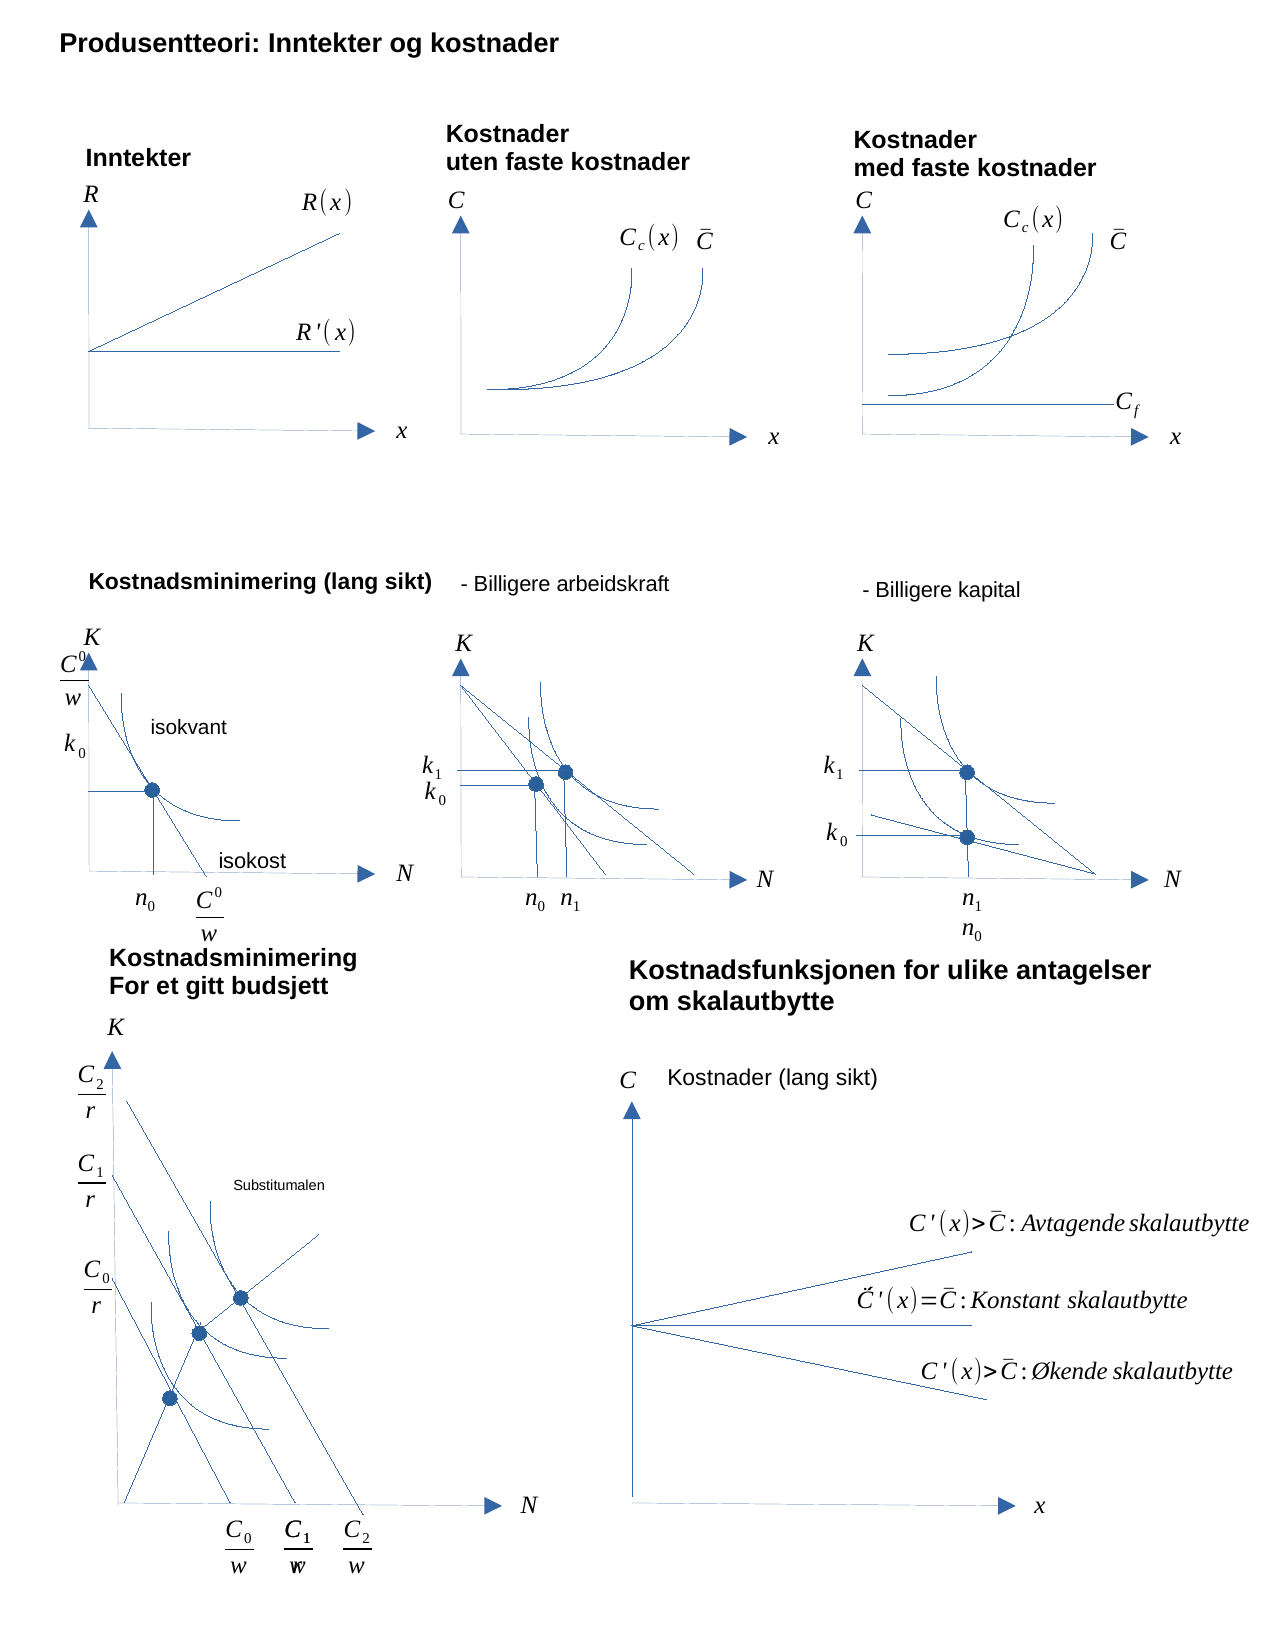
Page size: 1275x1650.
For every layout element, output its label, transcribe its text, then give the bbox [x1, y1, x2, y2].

chart [217, 1515, 261, 1579]
chart [760, 423, 787, 451]
text_box Kostnader uten faste kostnader [431, 112, 827, 184]
text_box Inntekter [70, 135, 207, 179]
chart [914, 1356, 1240, 1387]
text_box Kostnader (lang sikt) [652, 1057, 894, 1098]
text_box Kostnadsfunksjonen for ulike antagelser om skalautbytte [614, 947, 1166, 1024]
chart [57, 730, 92, 762]
text_box Substitumalen [218, 1169, 344, 1201]
chart [128, 883, 162, 915]
chart [276, 1515, 320, 1579]
chart [441, 186, 472, 215]
chart [819, 818, 854, 850]
chart [996, 204, 1070, 237]
chart [518, 883, 552, 915]
chart [613, 222, 686, 255]
chart [294, 186, 359, 218]
text_box [959, 764, 975, 780]
text_box [144, 782, 160, 798]
chart [512, 1491, 546, 1520]
chart [388, 417, 415, 445]
text_box [959, 829, 975, 845]
chart [902, 1208, 1257, 1239]
chart [689, 228, 720, 256]
chart [52, 623, 109, 711]
chart [388, 860, 422, 888]
text_box - Billigere arbeidskraft [445, 563, 685, 604]
chart [1103, 228, 1134, 256]
text_box [528, 776, 544, 792]
text_box Kostnadsminimering (lang sikt) [73, 561, 448, 602]
chart [69, 1149, 113, 1213]
chart [1156, 865, 1189, 894]
text_box [162, 1390, 178, 1406]
chart [415, 751, 452, 809]
chart [955, 883, 989, 945]
chart [849, 190, 880, 215]
chart [554, 883, 587, 915]
chart [70, 1060, 113, 1124]
chart [75, 180, 106, 209]
chart [613, 1066, 644, 1095]
chart [850, 1285, 1195, 1316]
text_box [233, 1290, 249, 1306]
chart [447, 629, 481, 658]
chart [188, 883, 231, 947]
chart [748, 865, 782, 894]
chart [1109, 387, 1147, 419]
chart [849, 629, 882, 658]
text_box isokost [203, 841, 302, 881]
text_box isokvant [135, 708, 242, 747]
text_box - Billigere kapital [847, 569, 1106, 609]
text_box [191, 1325, 207, 1341]
chart [99, 1013, 132, 1042]
text_box Kostnadsminimering For et gitt budsjett [94, 936, 374, 1007]
chart [335, 1515, 379, 1579]
text_box [558, 764, 573, 780]
text_box Kostnader med faste kostnader [838, 118, 1234, 190]
chart [817, 751, 851, 783]
text_box Produsentteori: Inntekter og kostnader [44, 21, 783, 97]
chart [288, 316, 363, 348]
chart [1026, 1491, 1053, 1520]
chart [1162, 423, 1188, 451]
chart [75, 1255, 119, 1319]
